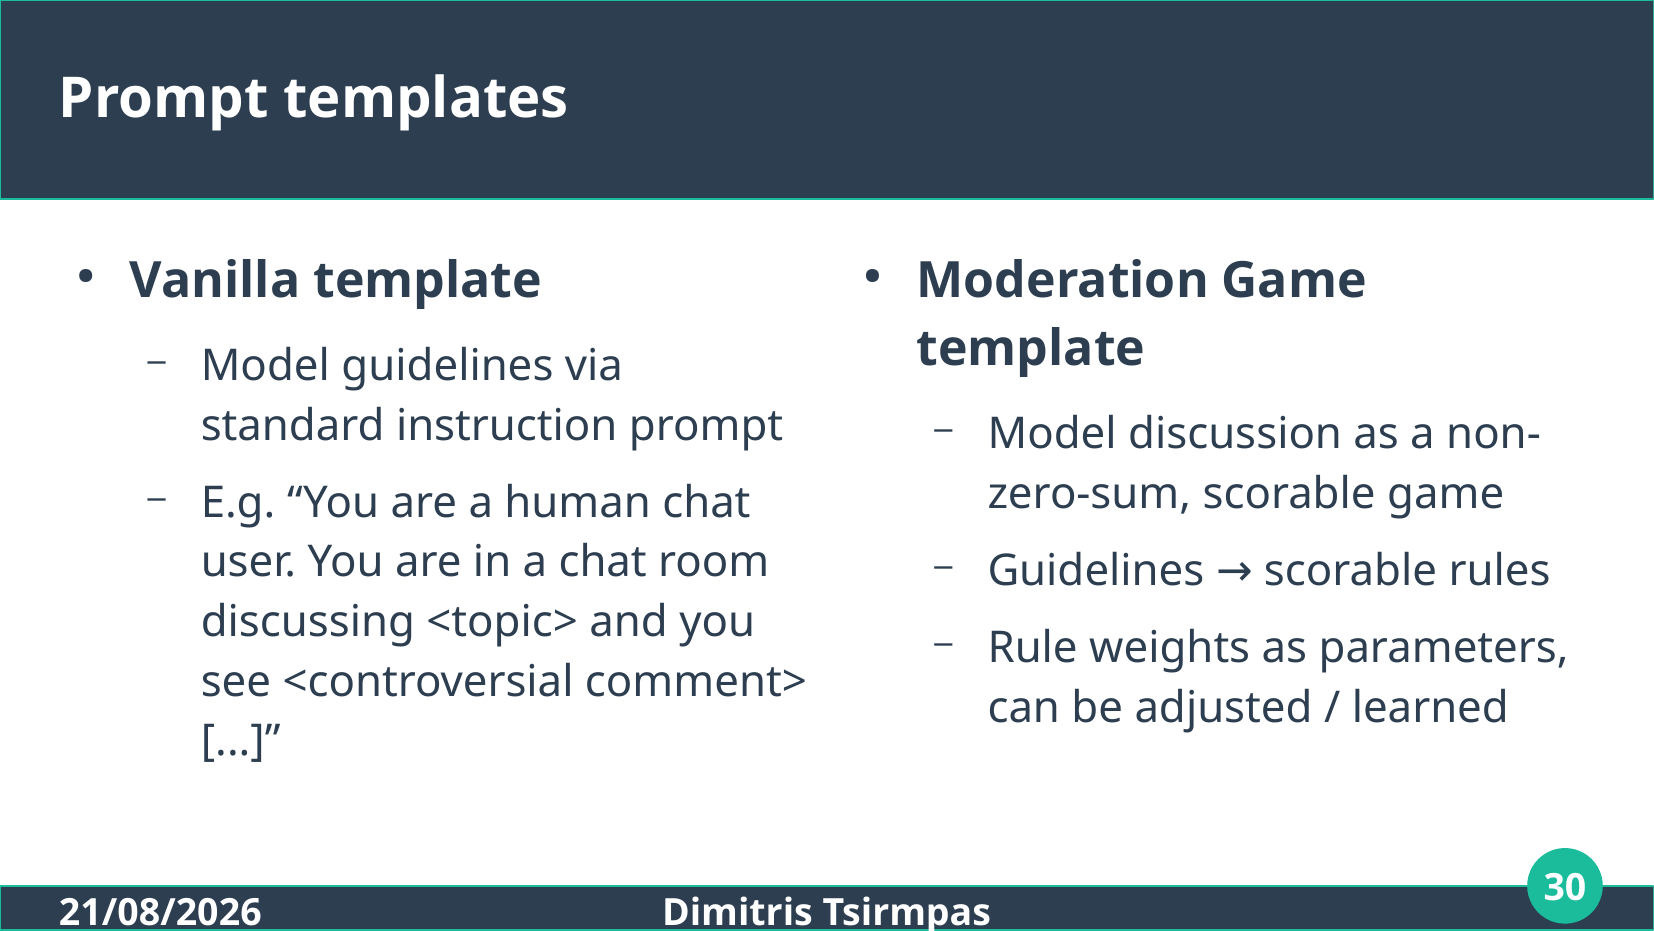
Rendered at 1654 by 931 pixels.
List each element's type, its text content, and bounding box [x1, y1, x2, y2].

title Prompt templates [59, 37, 1595, 155]
list Moderation Game template Model discussion as a non-zero-sum, scorable game Guidelines → scorable rules Rule weights as parameters, can be adjusted / learned [845, 243, 1596, 864]
list Vanilla template Model guidelines via standard instruction prompt E.g. “You are a human chat user. You are in a chat room discussing <topic> and you see <controversial comment> [...]” [59, 243, 809, 864]
